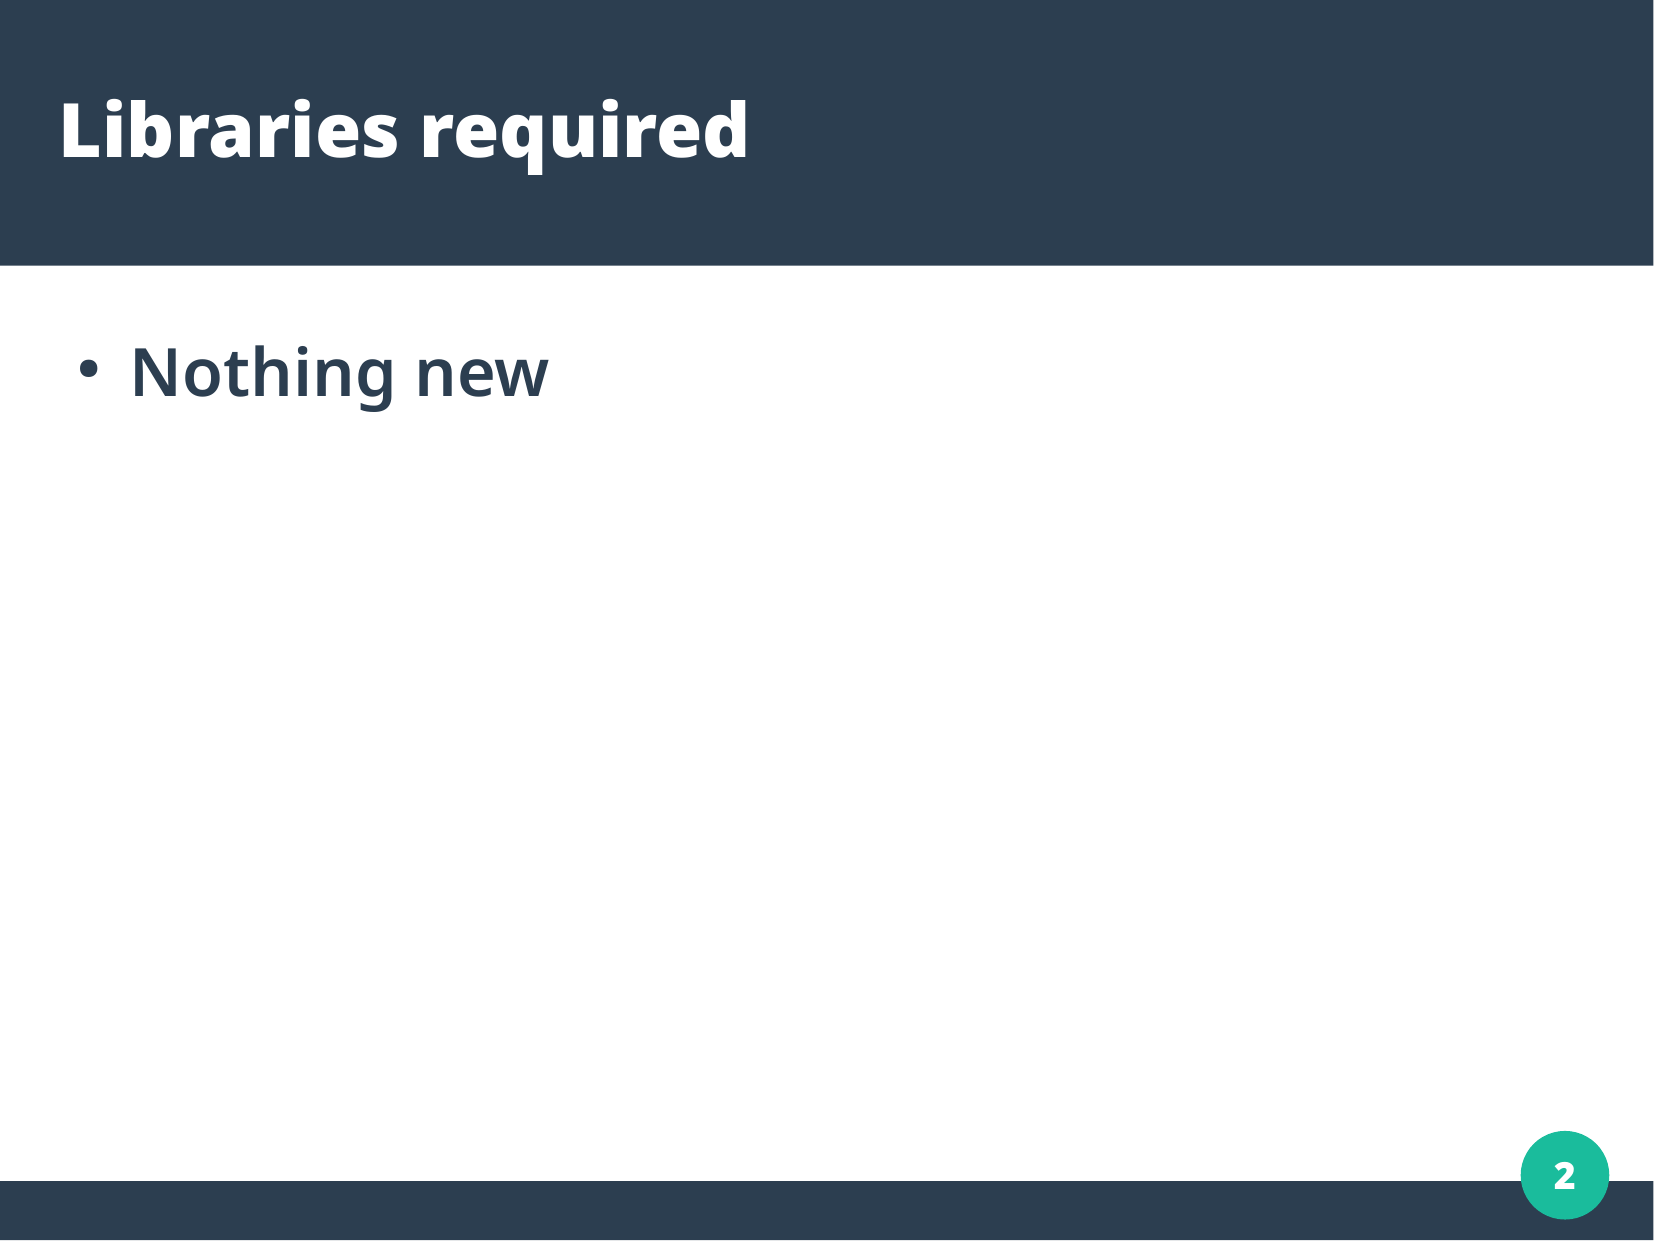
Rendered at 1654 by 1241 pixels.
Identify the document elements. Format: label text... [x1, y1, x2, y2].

title Libraries required [59, 49, 1595, 207]
list Nothing new [59, 324, 1595, 1152]
